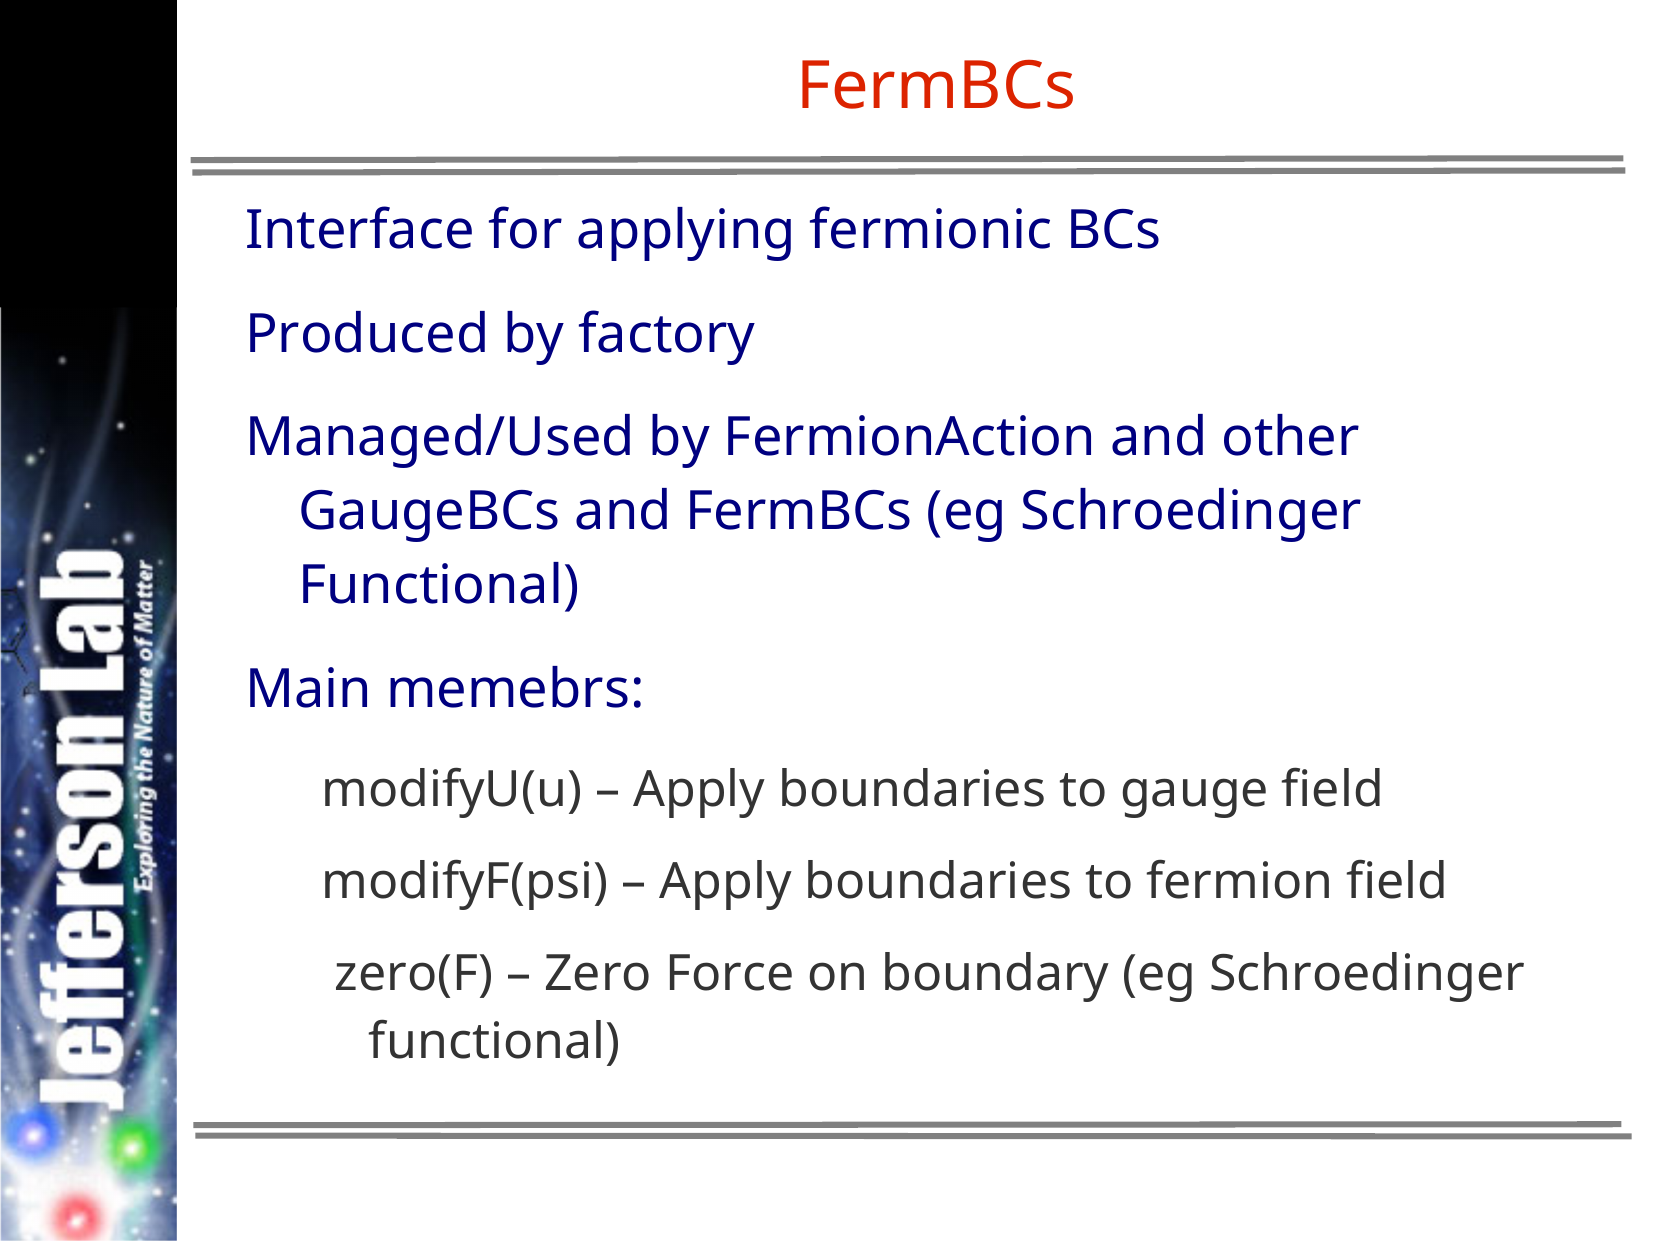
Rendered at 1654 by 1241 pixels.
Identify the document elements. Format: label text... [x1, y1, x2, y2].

picture [2, 308, 176, 1240]
title FermBCs [235, 17, 1638, 149]
list Interface for applying fermionic BCs Produced by factory Managed/Used by FermionAction and other GaugeBCs and FermBCs (eg Schroedinger Functional) Main memebrs: modifyU(u) – Apply boundaries to gauge field modifyF(psi) – Apply boundaries to fermion field zero(F) – Zero Force on boundary (eg Schroedinger functional) [227, 190, 1628, 1100]
